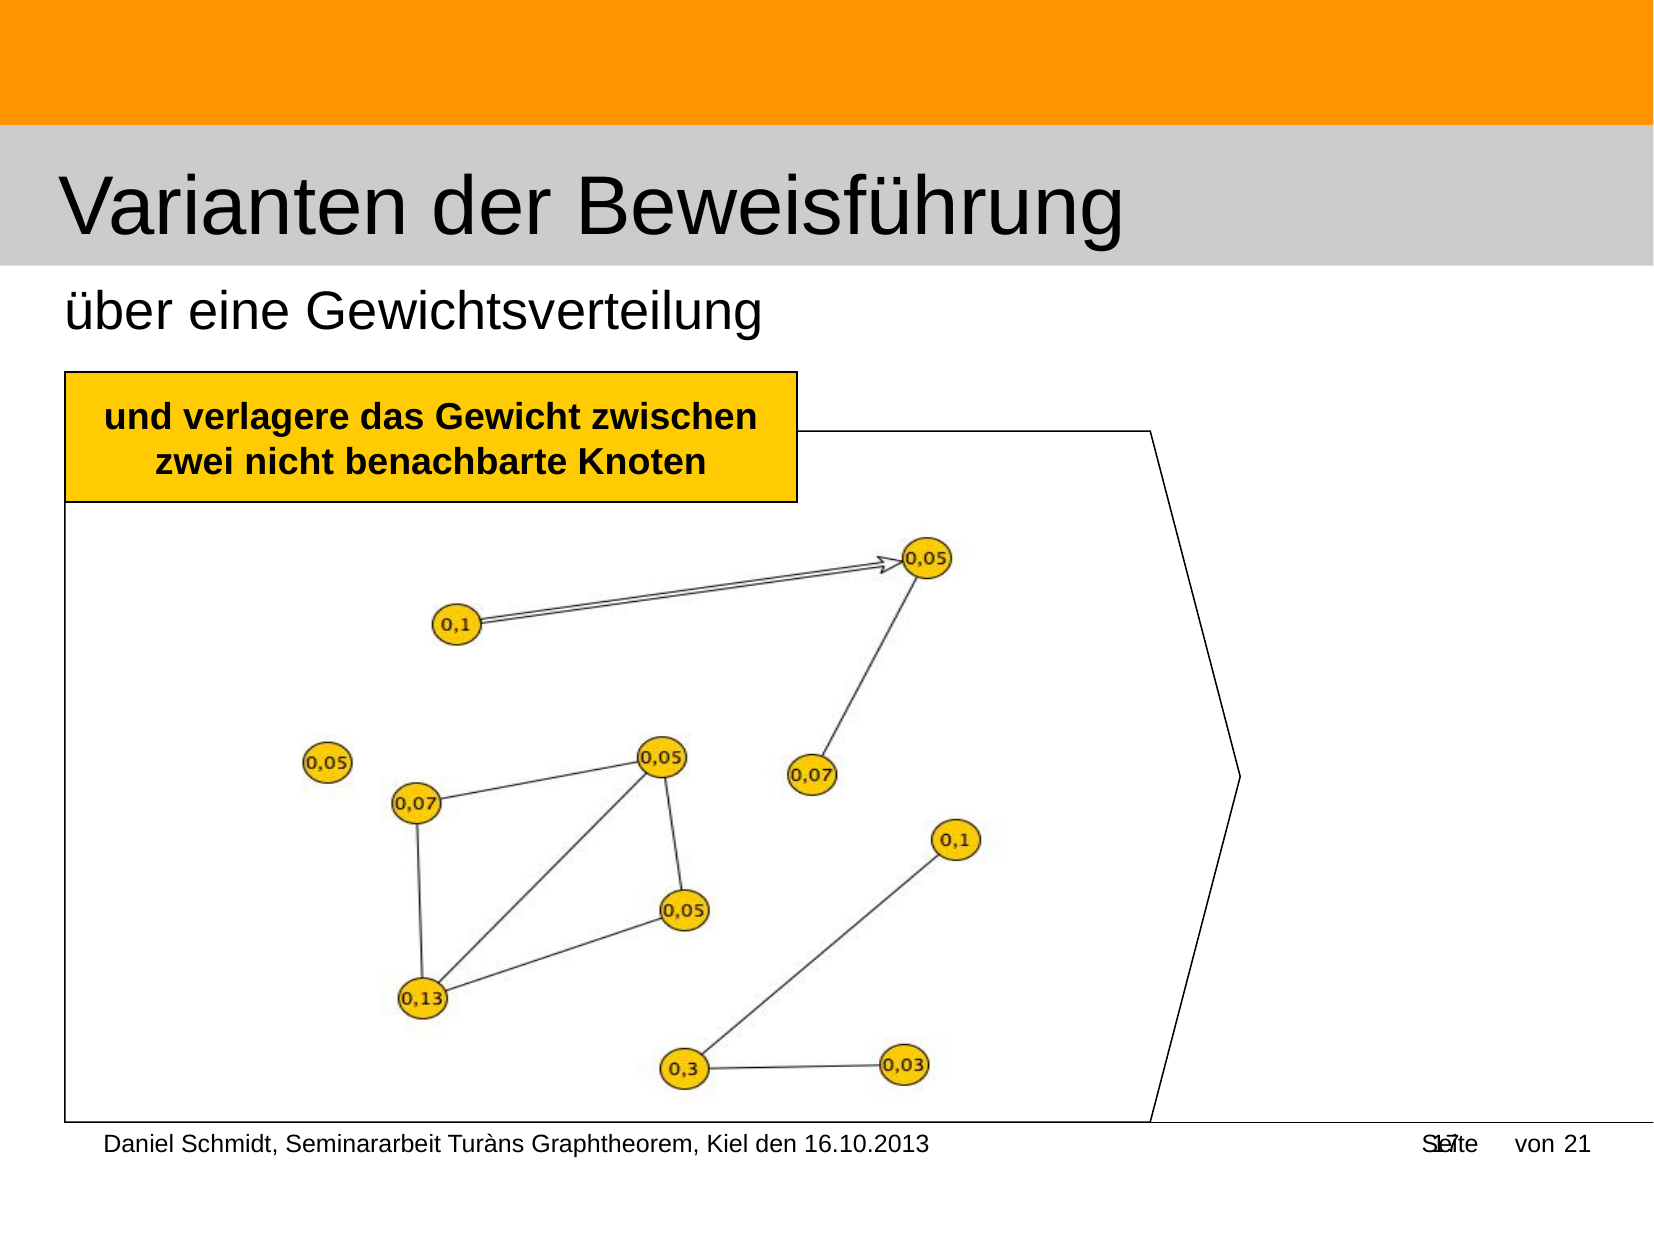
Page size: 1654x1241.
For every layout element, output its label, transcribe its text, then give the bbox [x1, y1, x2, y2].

text_box [64, 431, 1241, 1123]
text_box und verlagere das Gewicht zwischen zwei nicht benachbarte Knoten [64, 372, 798, 502]
text_box Daniel Schmidt, Seminararbeit Turàns Graphtheorem, Kiel den 16.10.2013 [88, 1122, 975, 1165]
picture [277, 517, 1004, 1109]
title über eine Gewichtsverteilung [56, 238, 1365, 349]
title Varianten der Beweisführung [50, 143, 1359, 260]
text_box <Nummer> [1416, 1122, 1549, 1165]
text_box 21 [1549, 1121, 1654, 1193]
text_box Seite [1406, 1122, 1416, 1165]
